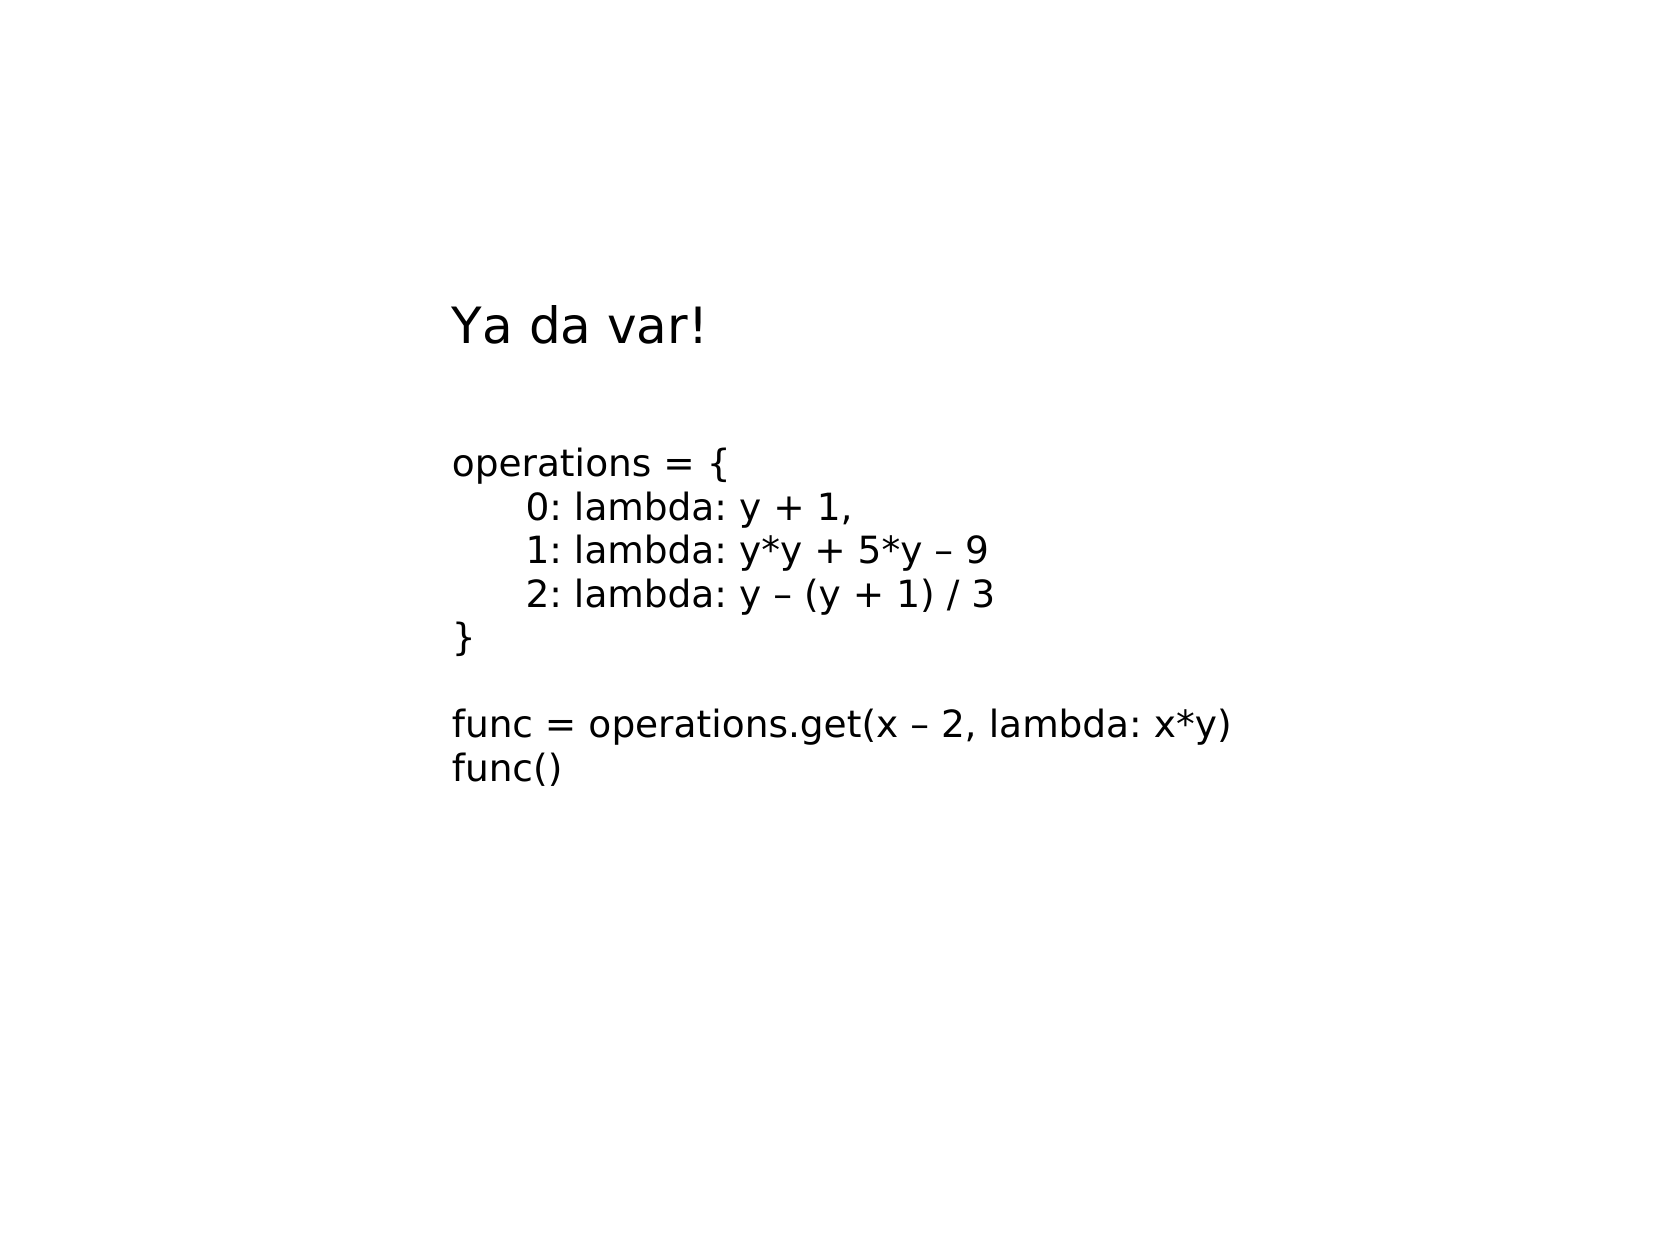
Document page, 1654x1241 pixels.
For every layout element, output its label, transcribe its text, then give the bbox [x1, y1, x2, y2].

text_box Ya da var! operations = { 0: lambda: y + 1, 1: lambda: y*y + 5*y – 9 2: lambda: y – (y + 1) / 3 } func = operations.get(x – 2, lambda: x*y) func() [437, 289, 1248, 798]
